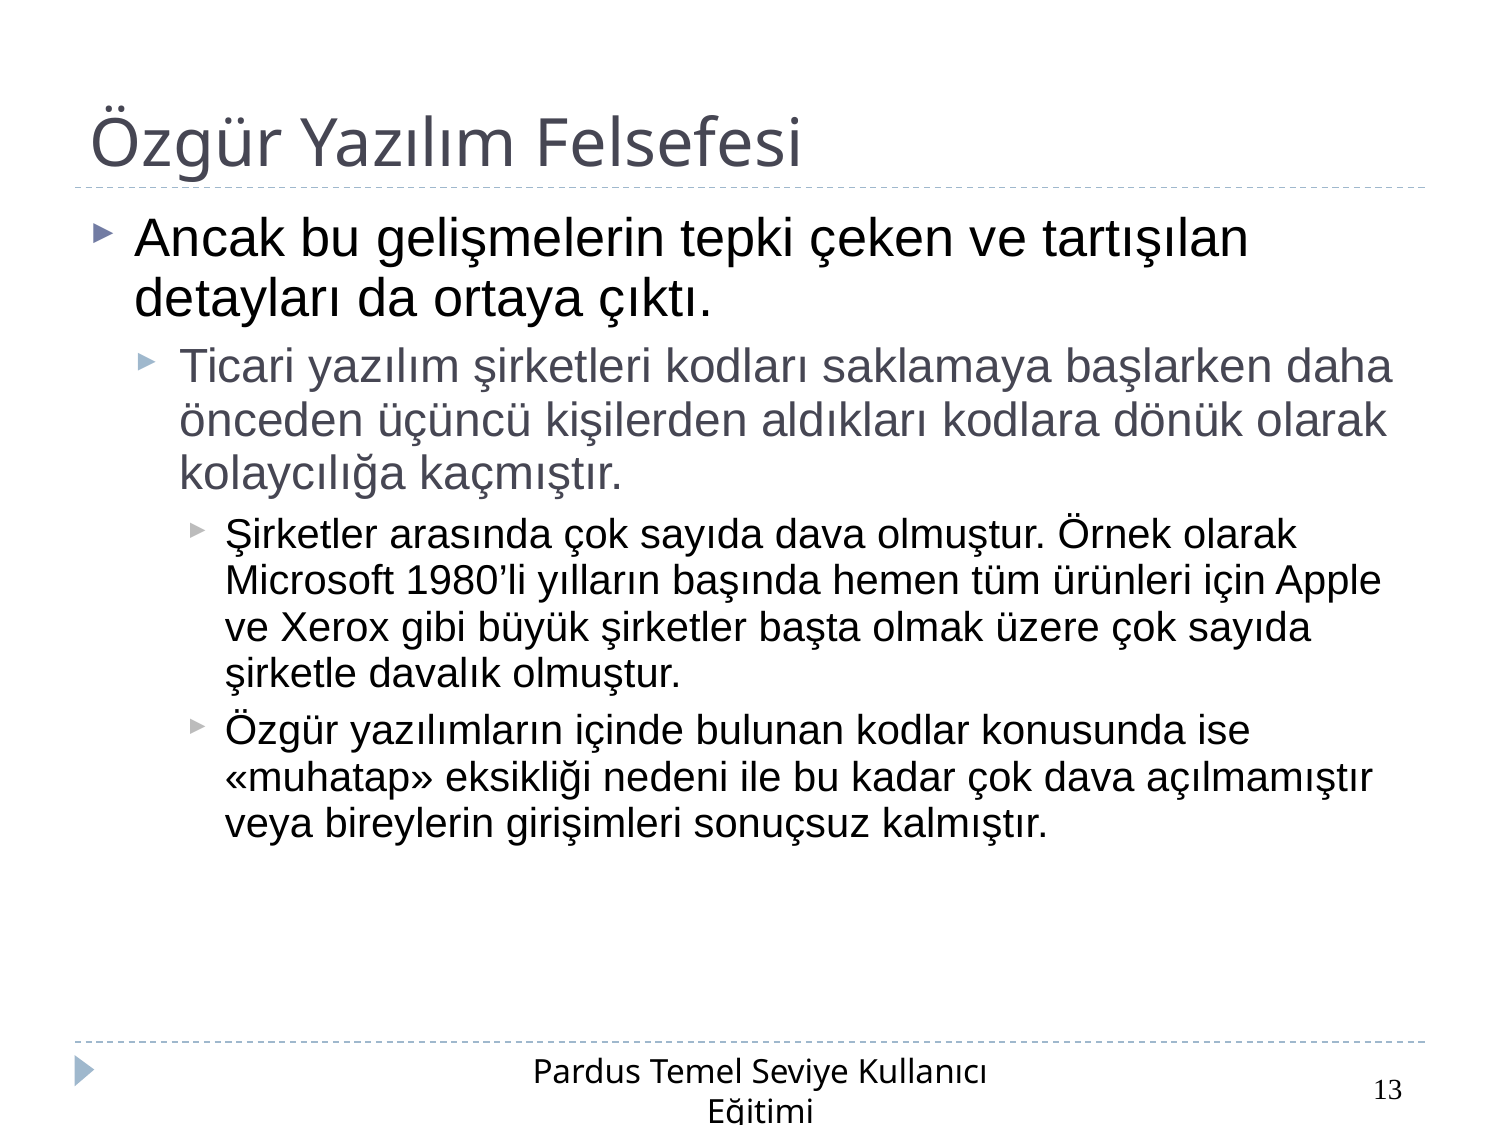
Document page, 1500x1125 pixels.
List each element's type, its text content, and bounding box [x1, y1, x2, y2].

title Özgür Yazılım Felsefesi [75, 24, 1425, 188]
list Ancak bu gelişmelerin tepki çeken ve tartışılan detayları da ortaya çıktı. Ticari yazılım şirketleri kodları saklamaya başlarken daha önceden üçüncü kişilerden aldıkları kodlara dönük olarak kolaycılığa kaçmıştır. Şirketler arasında çok sayıda dava olmuştur. Örnek olarak Microsoft 1980’li yılların başında hemen tüm ürünleri için Apple ve Xerox gibi büyük şirketler başta olmak üzere çok sayıda şirketle davalık olmuştur. Özgür yazılımların içinde bulunan kodlar konusunda ise «muhatap» eksikliği nedeni ile bu kadar çok dava açılmamıştır veya bireylerin girişimleri sonuçsuz kalmıştır. [75, 200, 1425, 1010]
